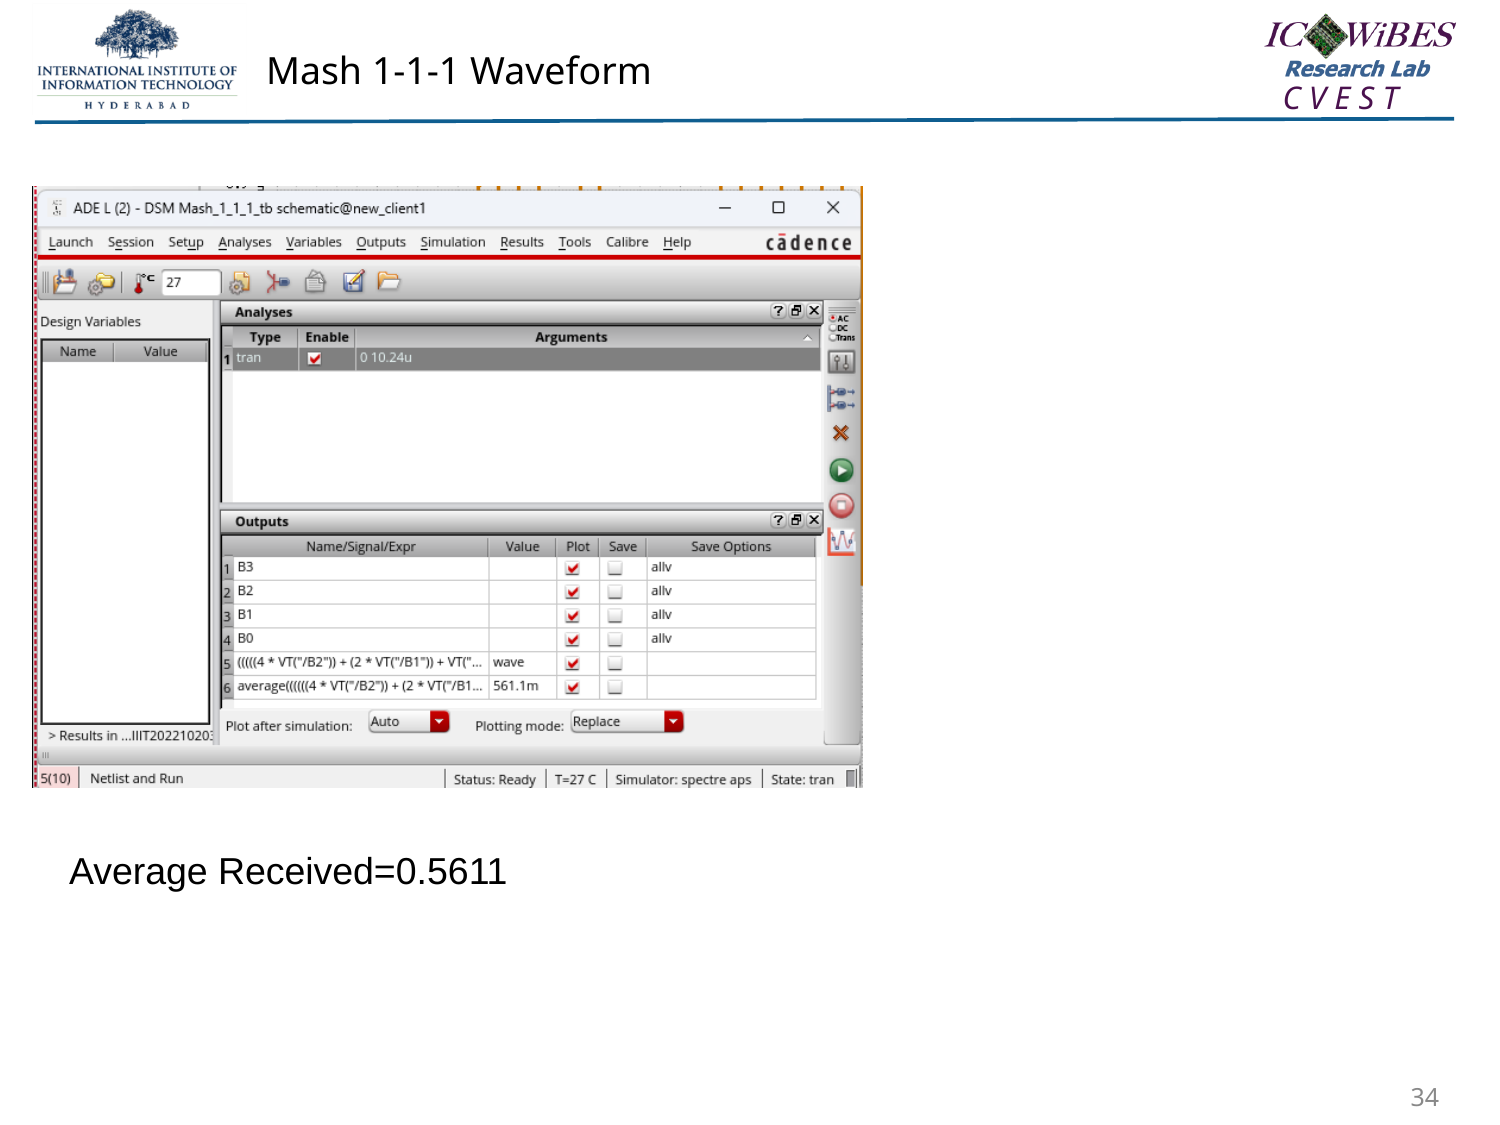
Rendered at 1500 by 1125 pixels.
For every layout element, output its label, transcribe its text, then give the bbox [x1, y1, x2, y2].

picture [1261, 12, 1458, 82]
slide_number <number> [1329, 1074, 1455, 1123]
text_box Average Received=0.5611 [54, 843, 526, 901]
title Mash 1-1-1 Waveform [251, 26, 1195, 113]
picture [32, 186, 863, 788]
picture [31, 2, 247, 115]
